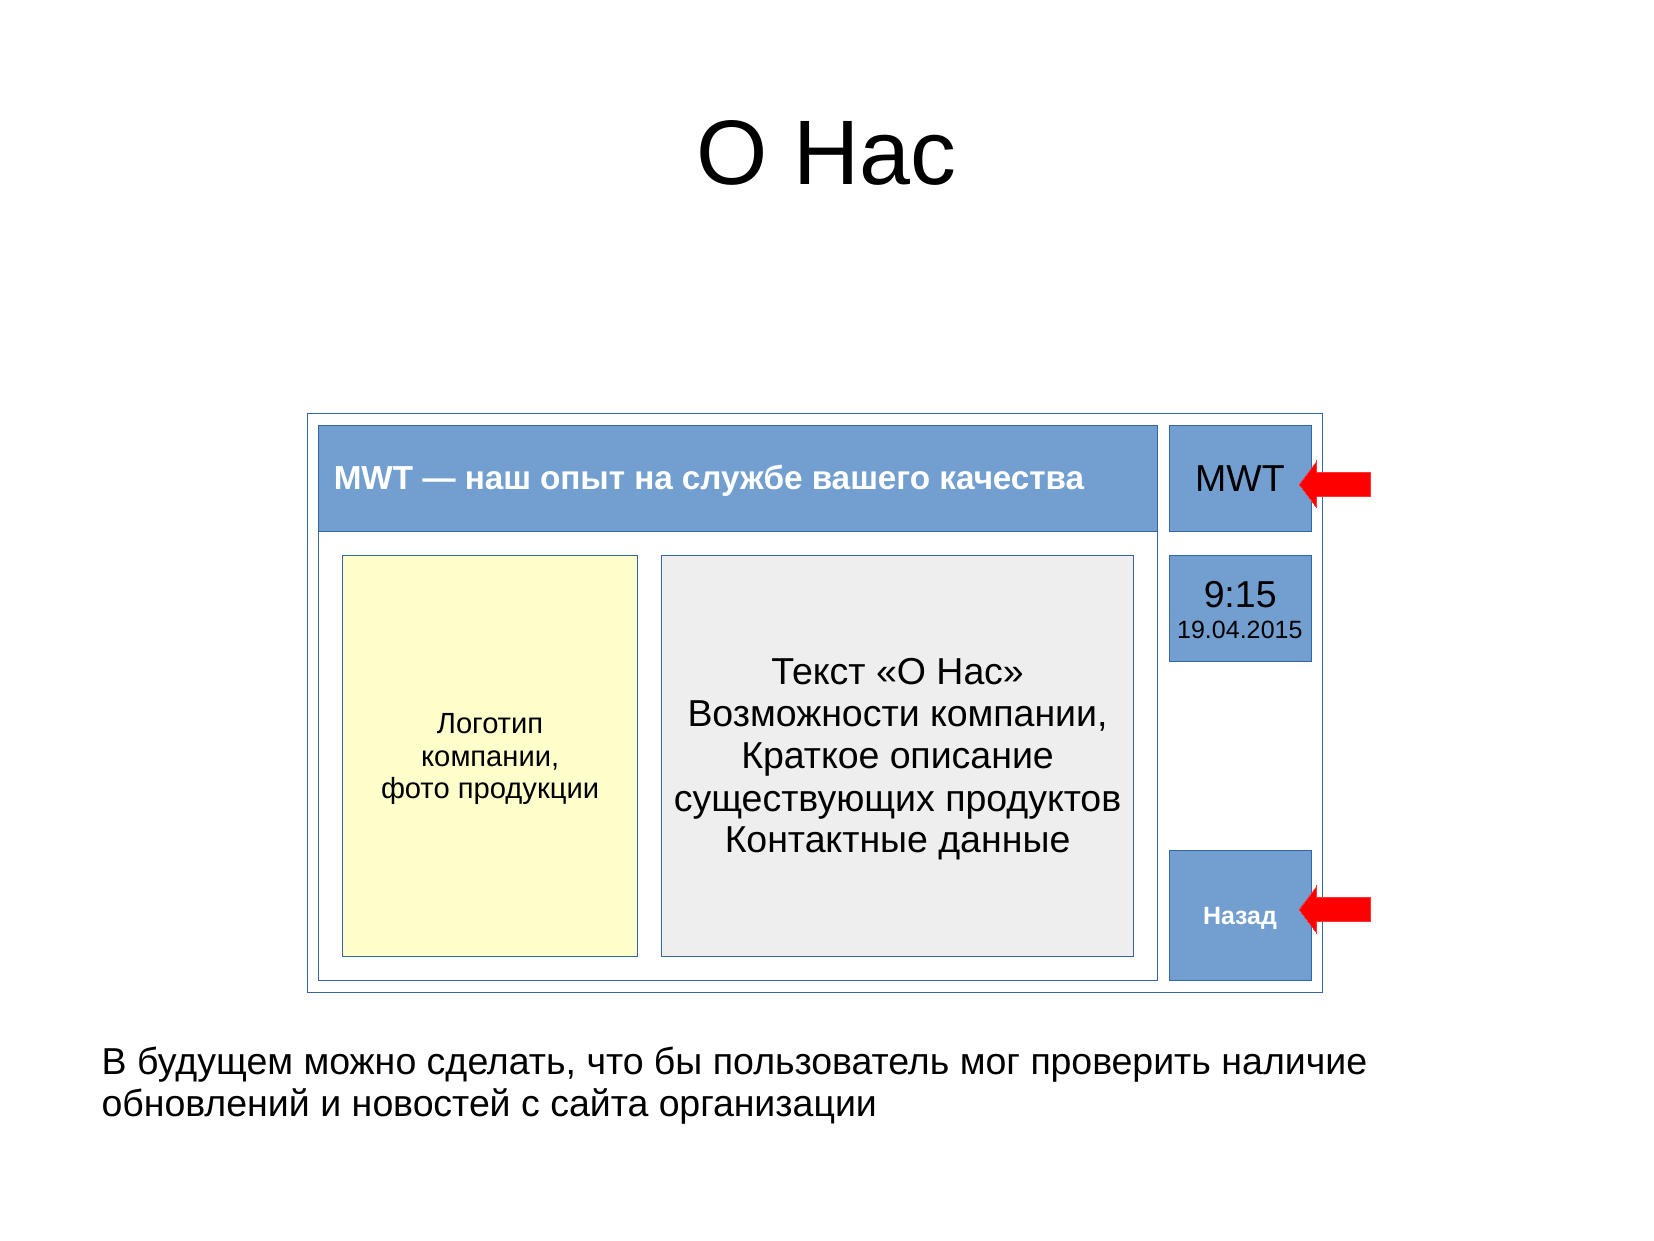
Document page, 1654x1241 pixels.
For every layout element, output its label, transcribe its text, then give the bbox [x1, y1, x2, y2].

text_box [307, 413, 1371, 993]
text_box 9:15 19.04.2015 [1169, 555, 1312, 662]
text_box MWT — наш опыт на службе вашего качества [318, 425, 1158, 532]
text_box Логотип компании, фото продукции [342, 555, 638, 957]
text_box Назад [1169, 850, 1312, 981]
text_box В будущем можно сделать, что бы пользователь мог проверить наличие обновлений и новостей с сайта организации [86, 1032, 1489, 1132]
text_box Текст «О Нас» Возможности компании, Краткое описание существующих продуктов Контактные данные [661, 555, 1134, 957]
title О Нас [82, 49, 1571, 257]
text_box MWT [1169, 425, 1312, 532]
